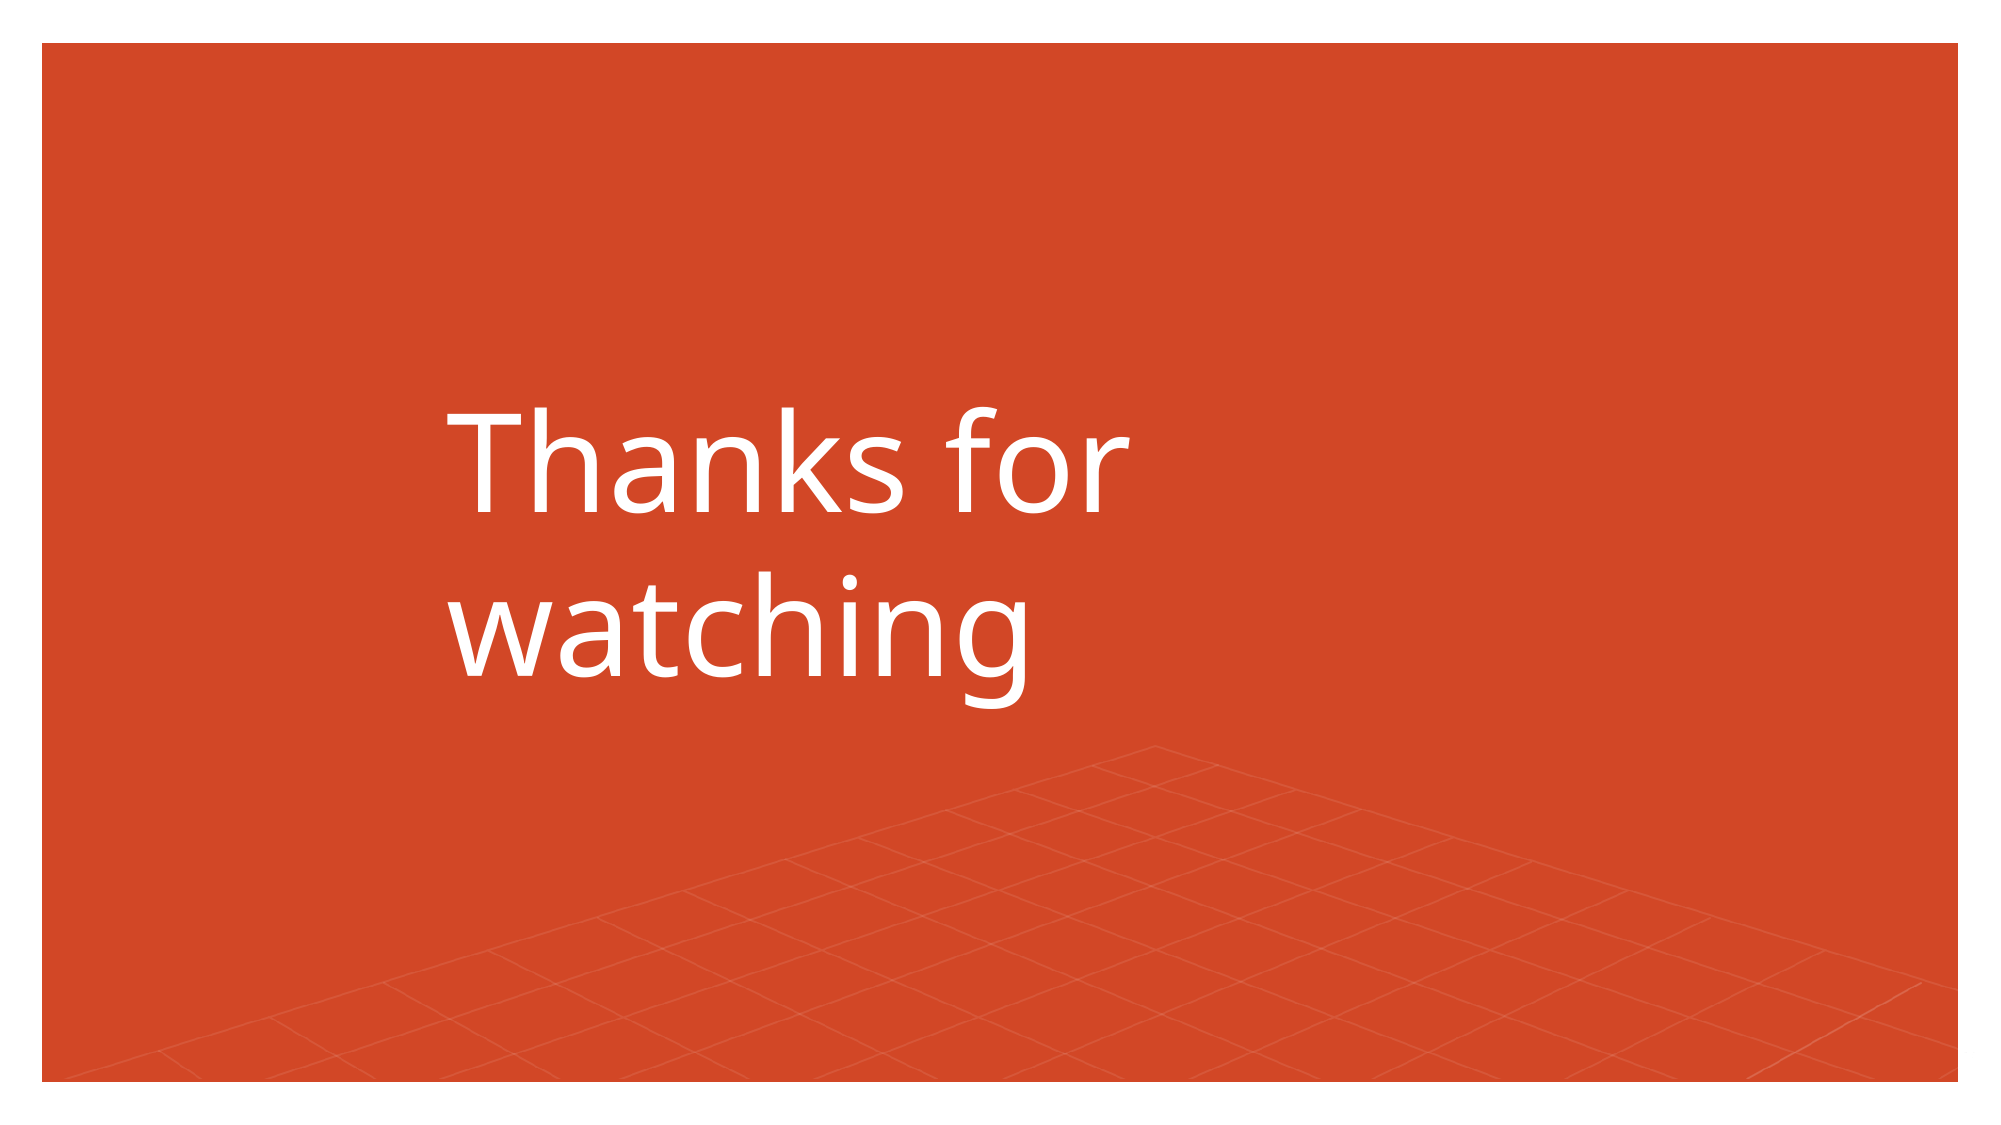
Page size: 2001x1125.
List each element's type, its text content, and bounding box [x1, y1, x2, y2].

title Thanks for watching [431, 374, 1636, 669]
